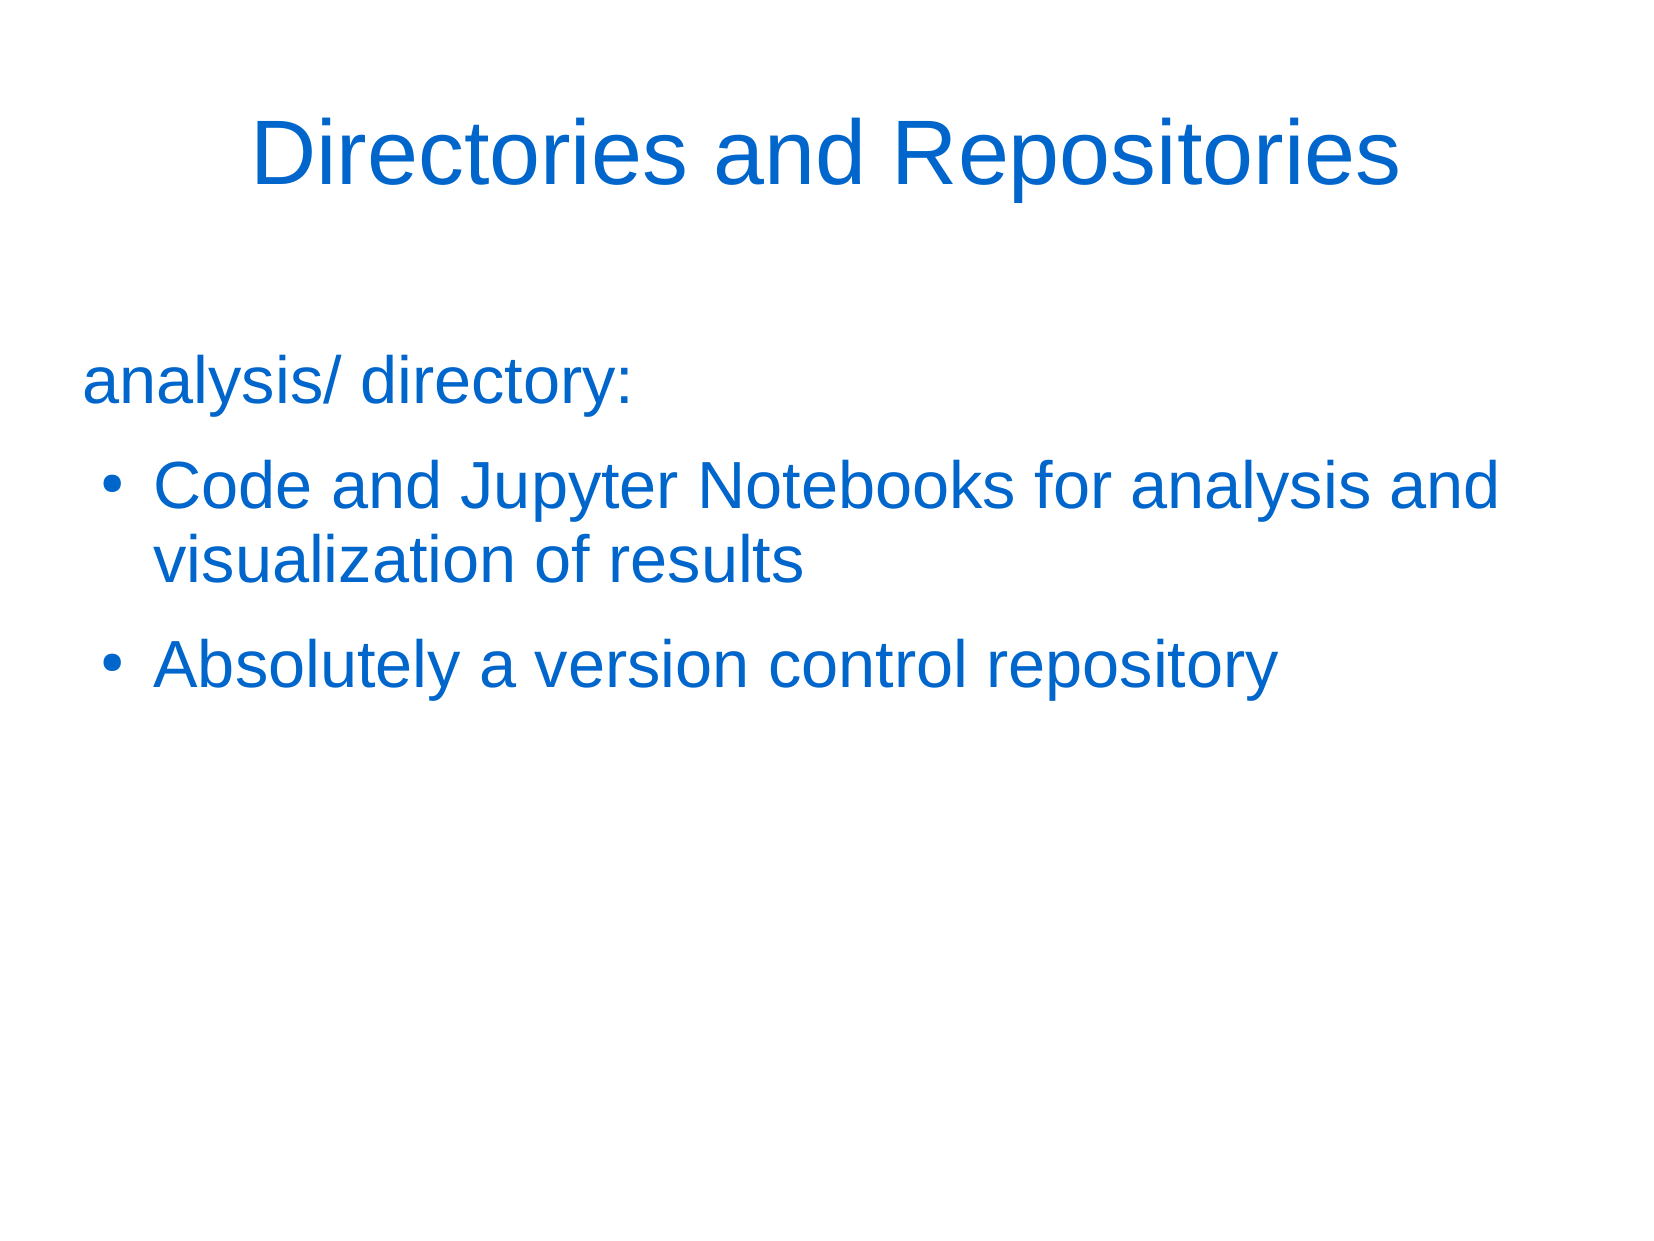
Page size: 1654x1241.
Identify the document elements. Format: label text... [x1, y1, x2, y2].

title Directories and Repositories [82, 49, 1571, 257]
list analysis/ directory: Code and Jupyter Notebooks for analysis and visualization of results Absolutely a version control repository [82, 343, 1571, 1063]
